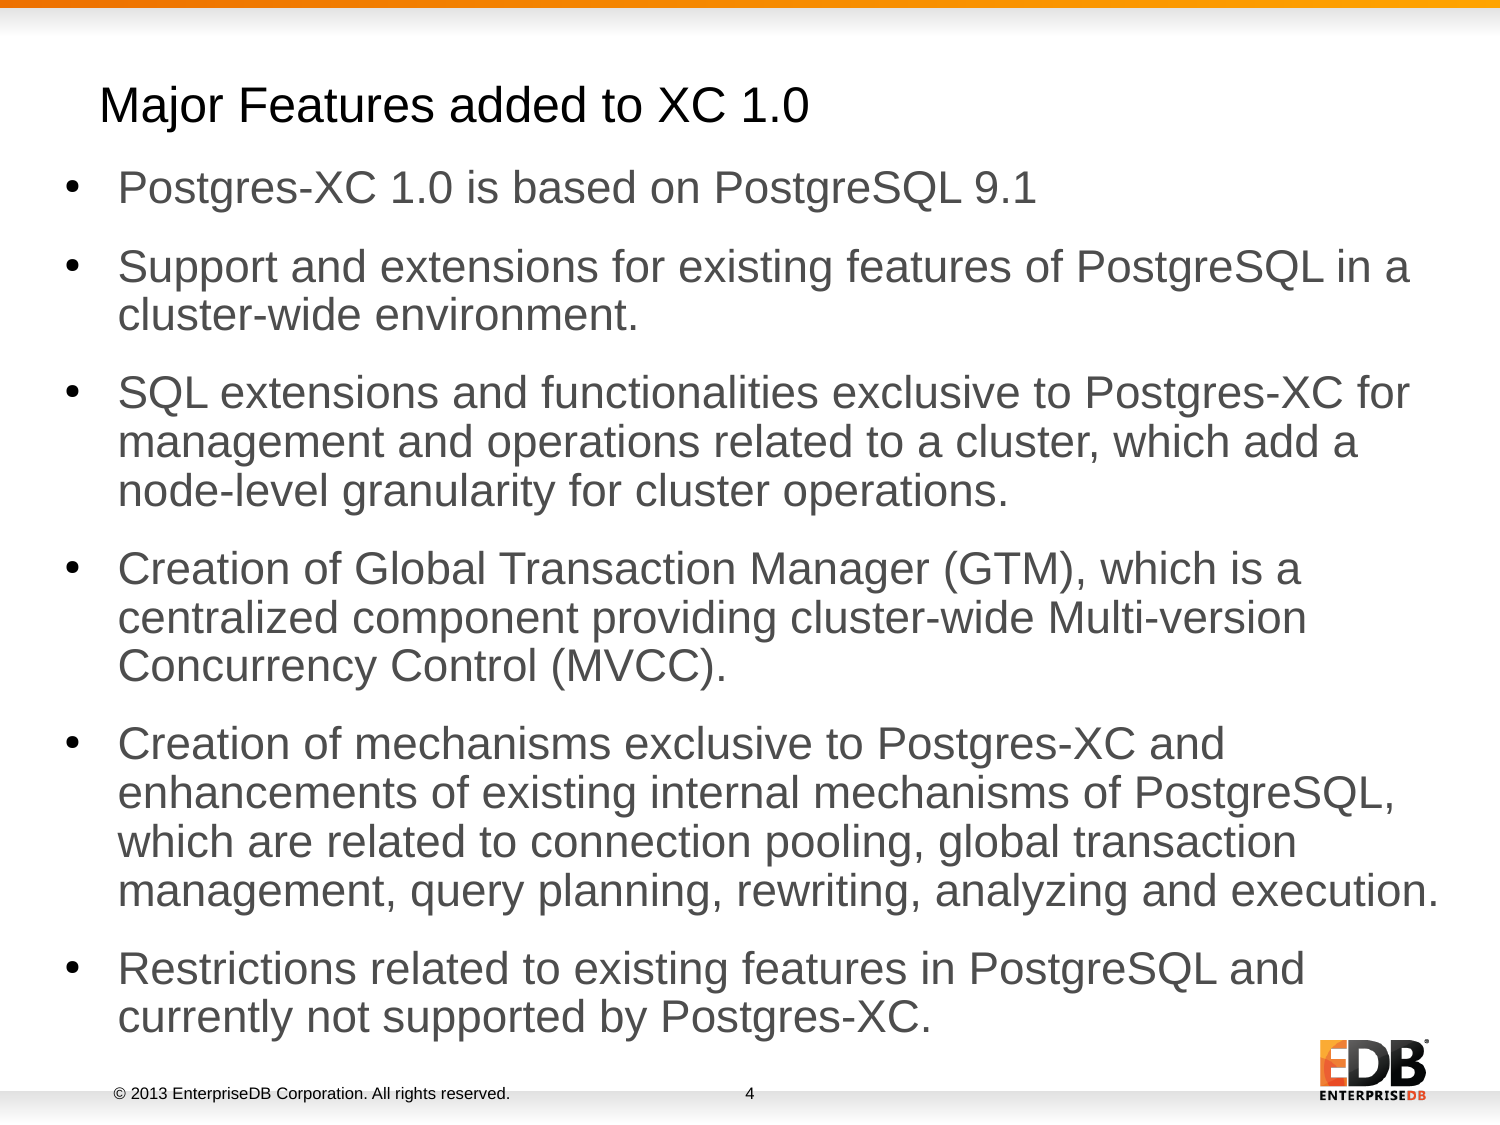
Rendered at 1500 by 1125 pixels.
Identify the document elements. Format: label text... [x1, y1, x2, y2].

list Postgres-XC 1.0 is based on PostgreSQL 9.1 Support and extensions for existing features of PostgreSQL in a cluster-wide environment. SQL extensions and functionalities exclusive to Postgres-XC for management and operations related to a cluster, which add a node-level granularity for cluster operations. Creation of Global Transaction Manager (GTM), which is a centralized component providing cluster-wide Multi-version Concurrency Control (MVCC). Creation of mechanisms exclusive to Postgres-XC and enhancements of existing internal mechanisms of PostgreSQL, which are related to connection pooling, global transaction management, query planning, rewriting, analyzing and execution. Restrictions related to existing features in PostgreSQL and currently not supported by Postgres-XC. [46, 164, 1471, 1046]
picture [1318, 1046, 1430, 1101]
title Major Features added to XC 1.0 [98, 33, 1403, 164]
